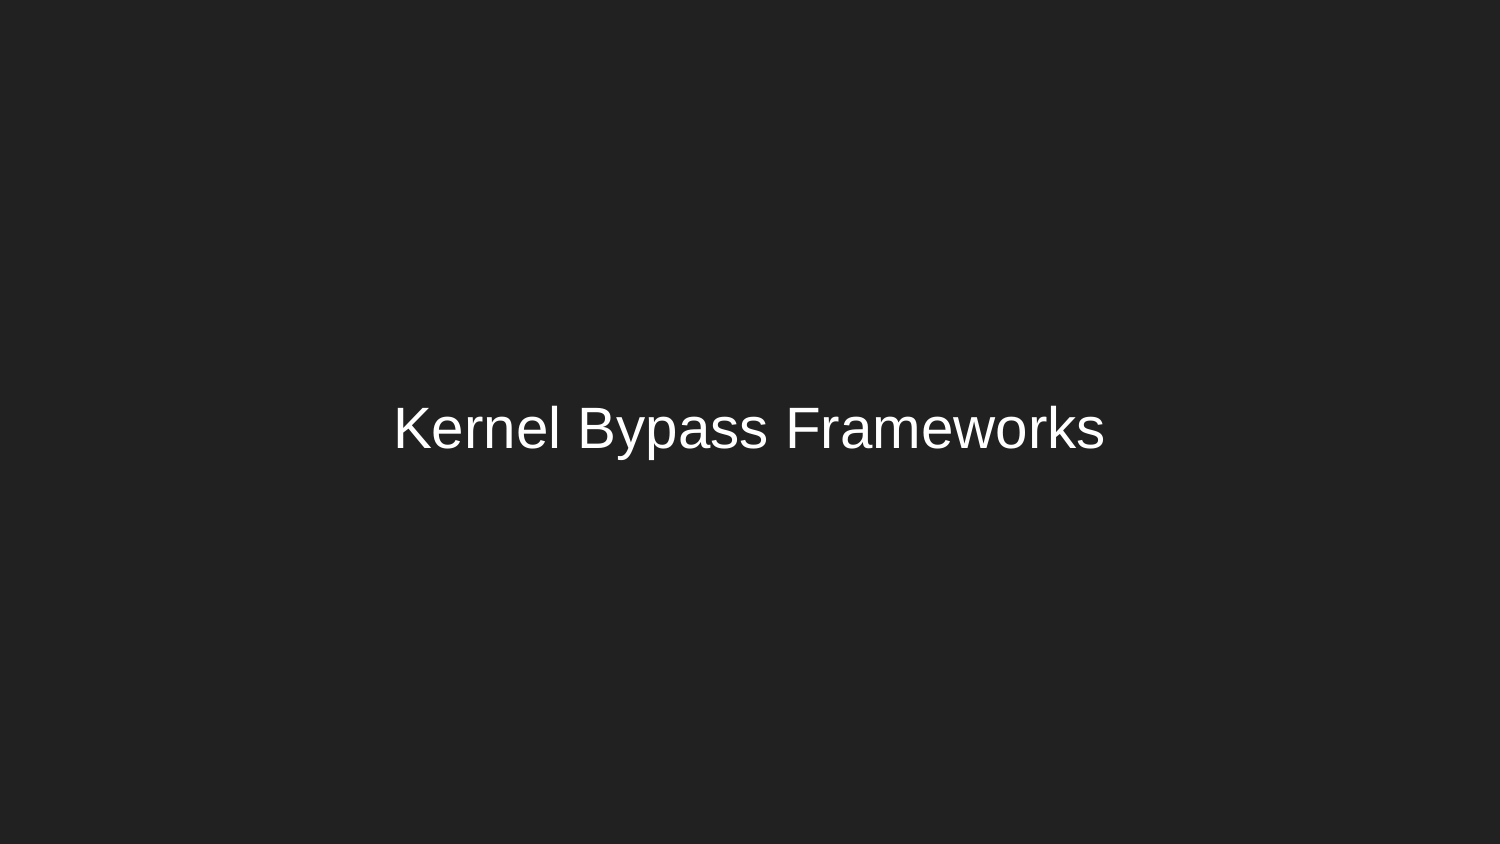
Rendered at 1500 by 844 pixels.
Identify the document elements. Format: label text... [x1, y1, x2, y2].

title Kernel Bypass Frameworks [51, 374, 1449, 469]
